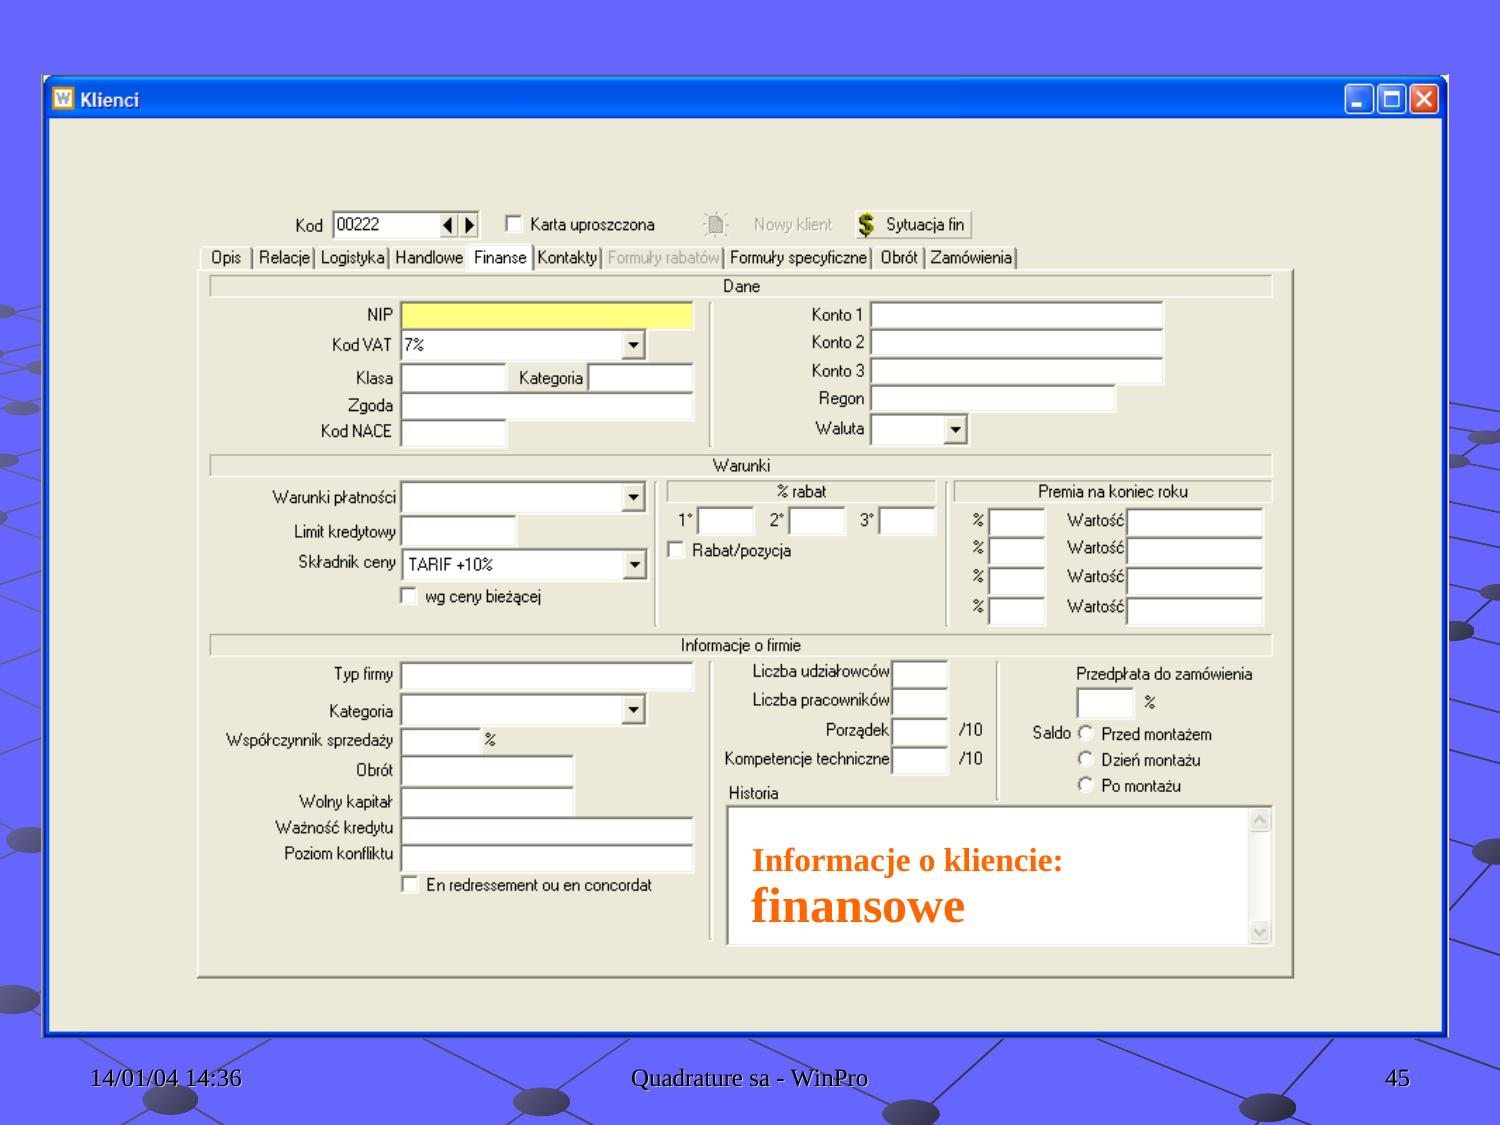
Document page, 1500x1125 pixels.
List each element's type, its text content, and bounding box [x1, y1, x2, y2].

text_box Informacje o kliencie: finansowe [751, 829, 1246, 933]
picture [41, 74, 1449, 1039]
